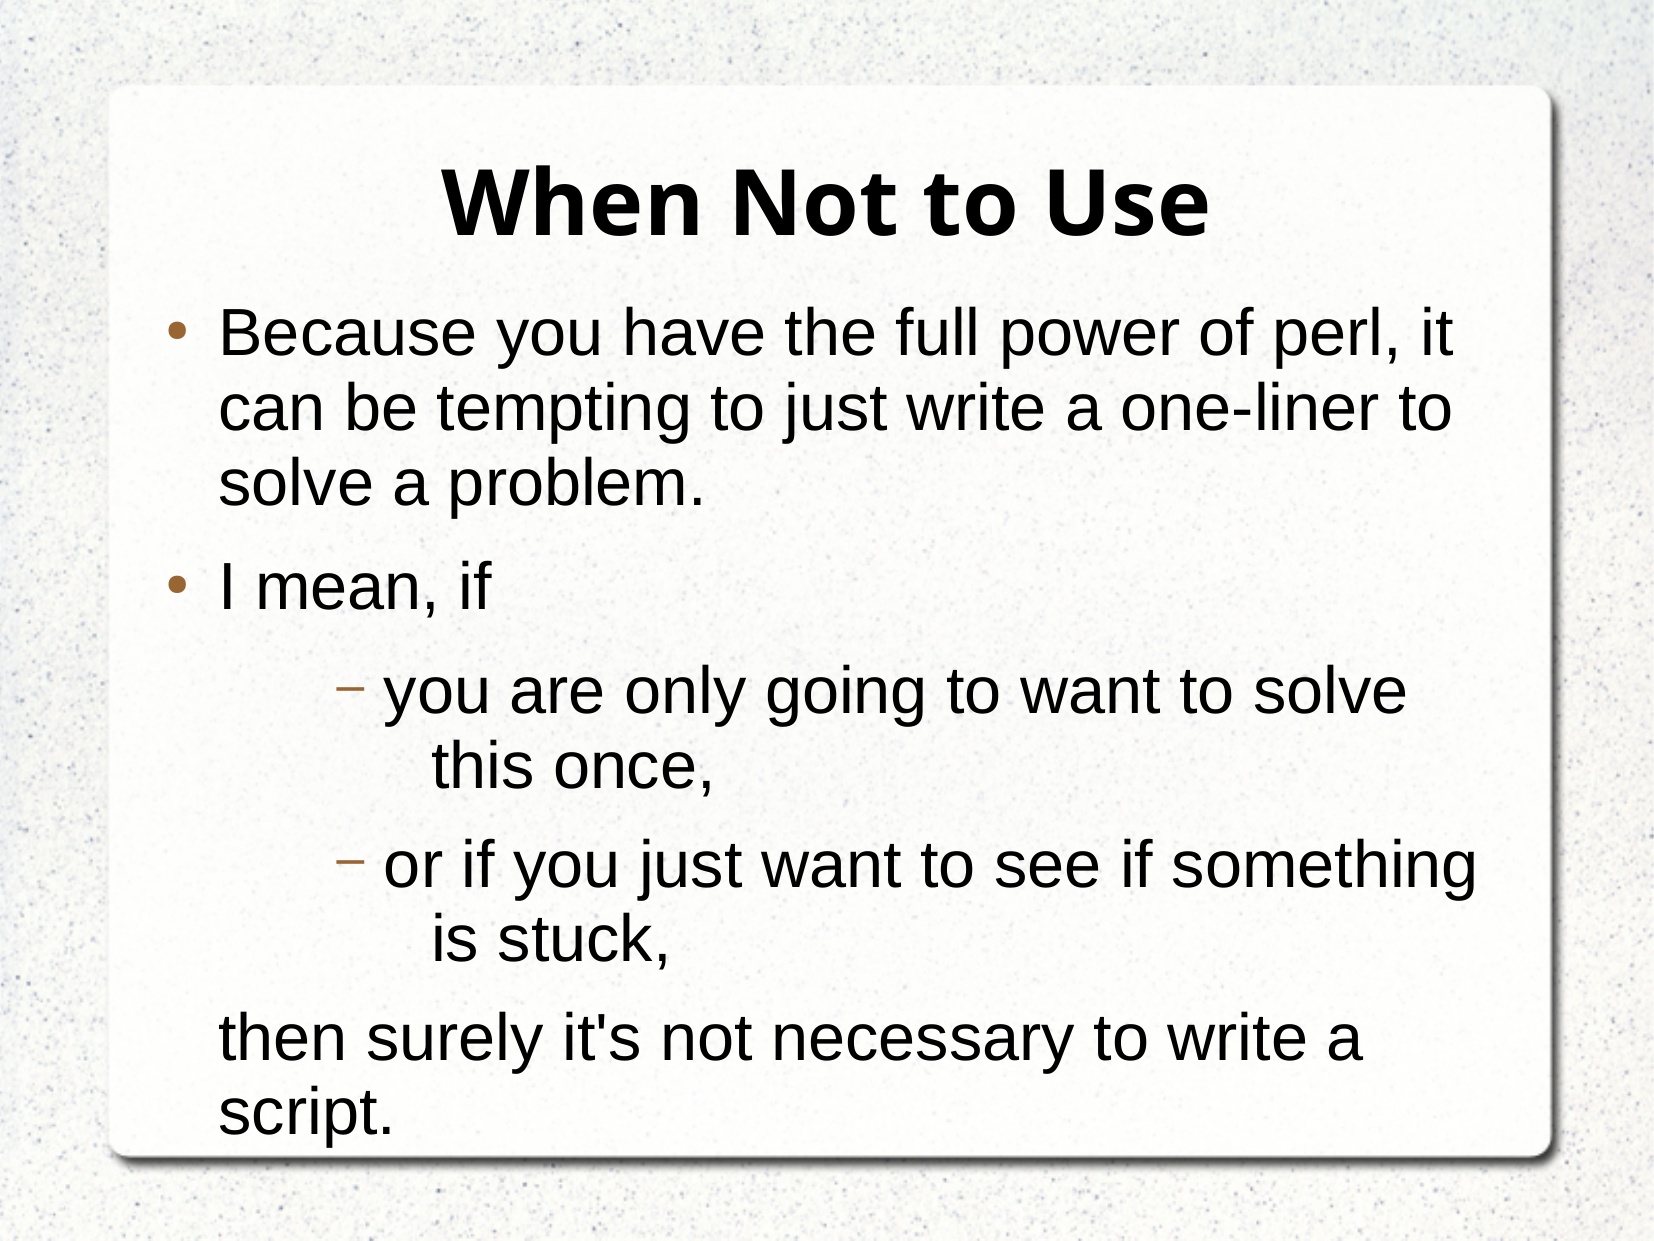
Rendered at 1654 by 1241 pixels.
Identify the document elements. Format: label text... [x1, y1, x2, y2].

list Because you have the full power of perl, it can be tempting to just write a one-liner to solve a problem. I mean, if you are only going to want to solve this once, or if you just want to see if something is stuck, then surely it's not necessary to write a script. [147, 295, 1506, 1147]
title When Not to Use [118, 96, 1536, 304]
picture [0, 0, 1654, 1241]
